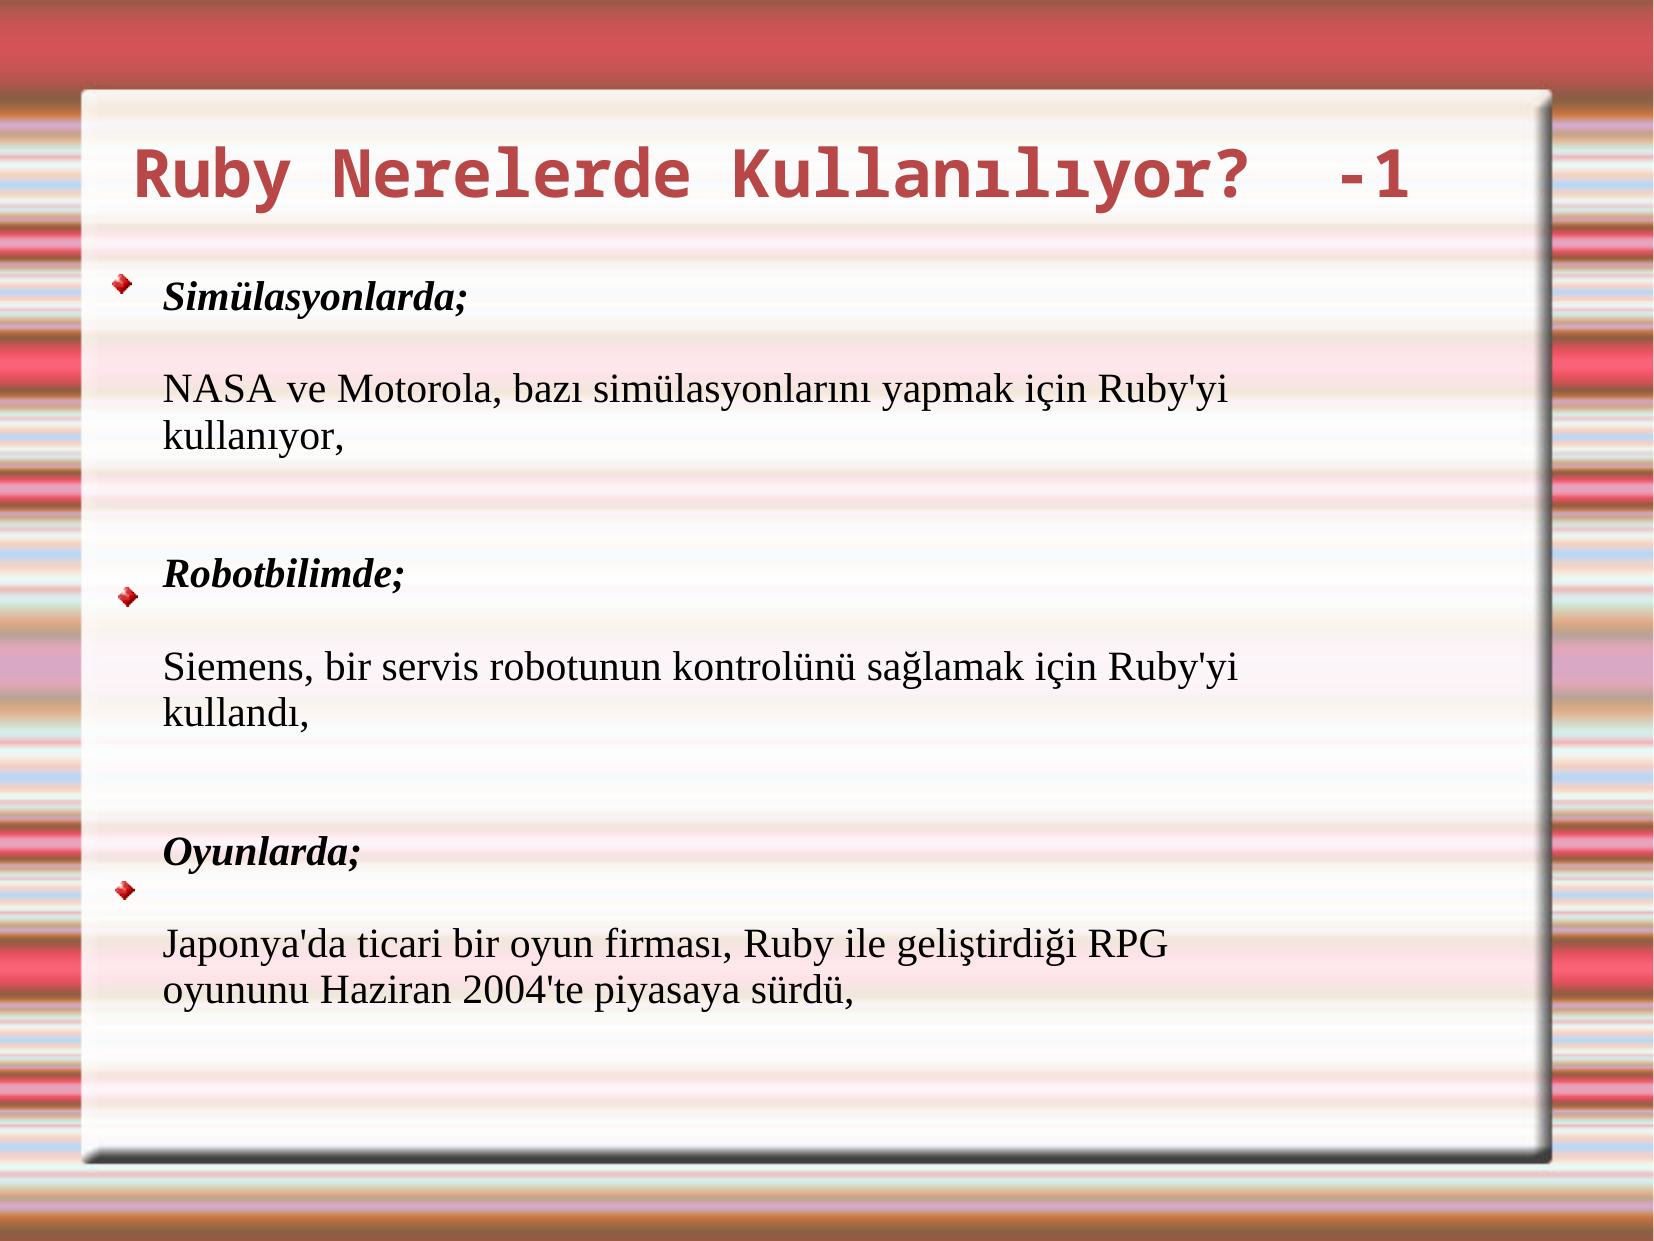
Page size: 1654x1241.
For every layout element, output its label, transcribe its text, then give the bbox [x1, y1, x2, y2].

picture [0, 0, 1654, 1241]
text_box Simülasyonlarda; NASA ve Motorola, bazı simülasyonlarını yapmak için Ruby'yi kullanıyor, Robotbilimde; Siemens, bir servis robotunun kontrolünü sağlamak için Ruby'yi kullandı, Oyunlarda; Japonya'da ticari bir oyun firması, Ruby ile geliştirdiği RPG oyununu Haziran 2004'te piyasaya sürdü, [147, 265, 1329, 1067]
text_box Ruby Nerelerde Kullanılıyor? -1 [118, 118, 1477, 211]
